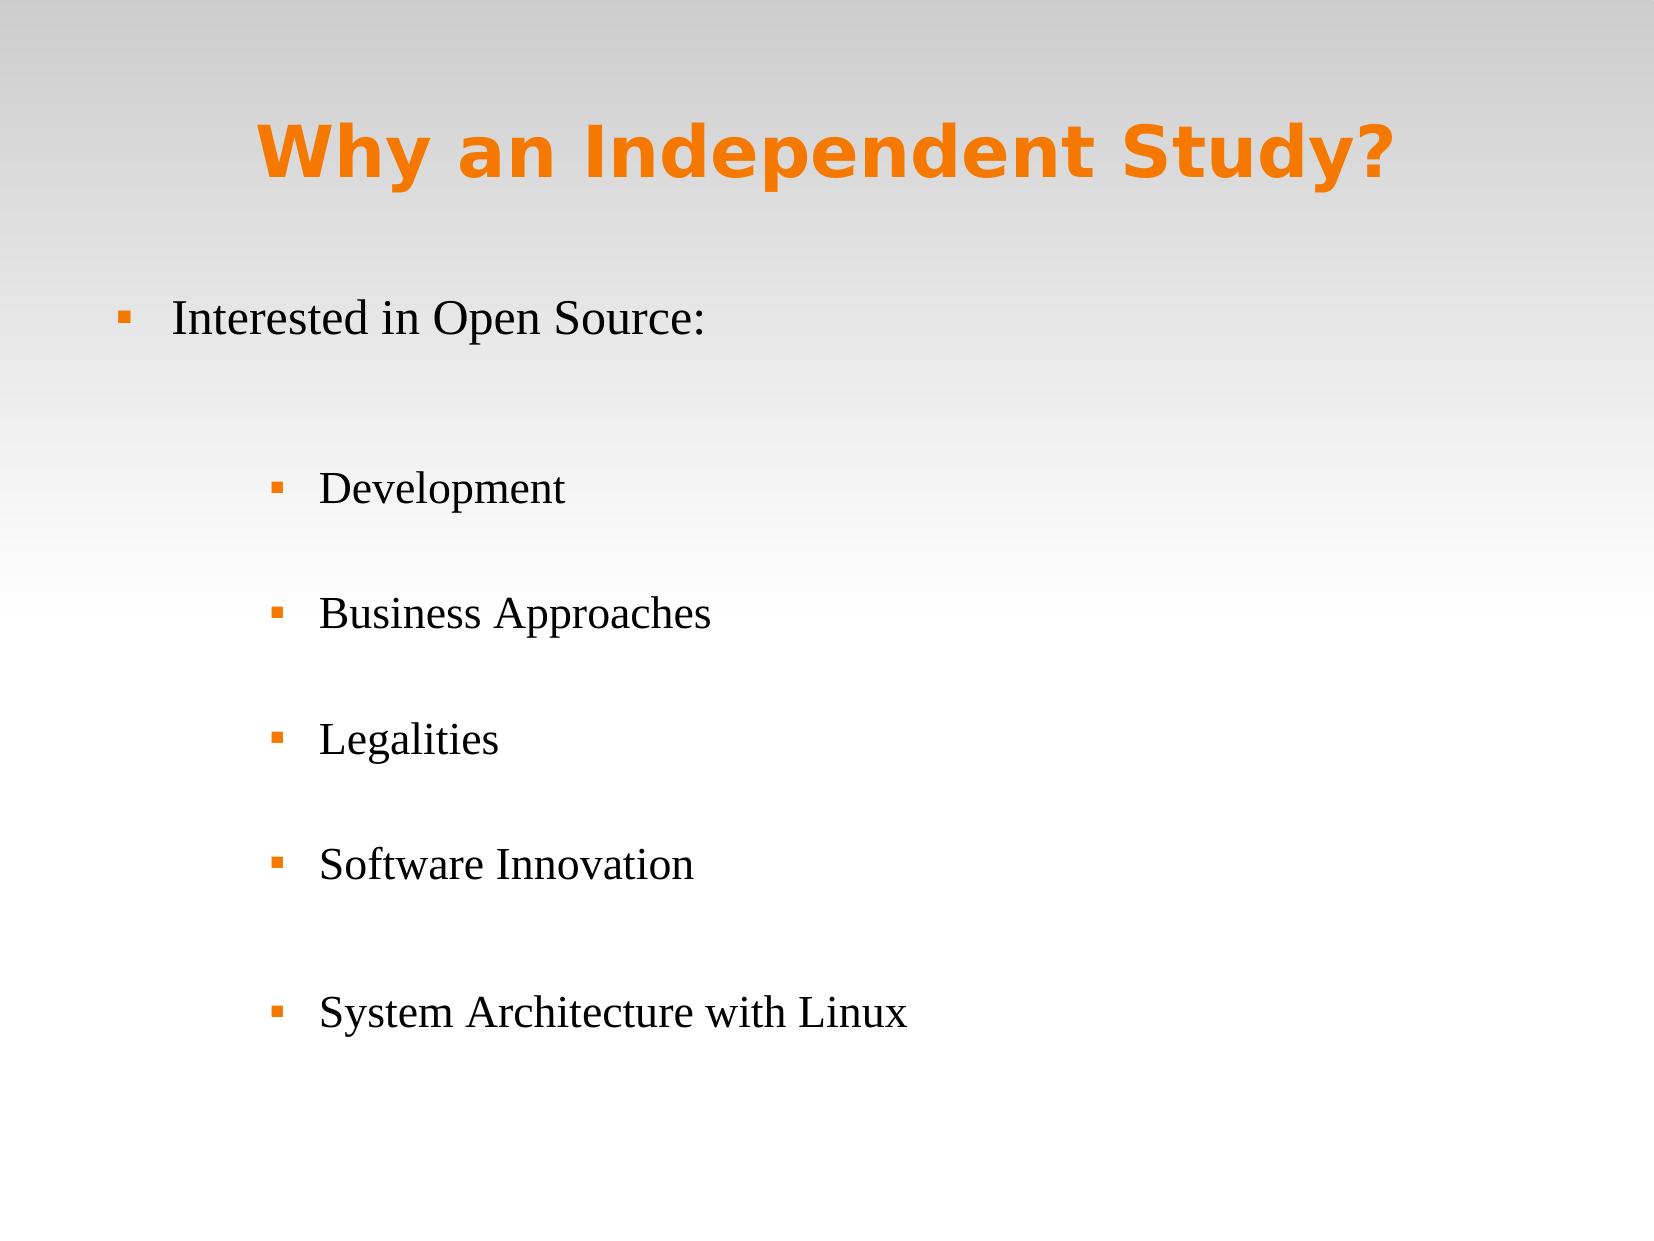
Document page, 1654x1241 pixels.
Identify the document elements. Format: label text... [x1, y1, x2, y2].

list Interested in Open Source: Development Business Approaches Legalities Software Innovation System Architecture with Linux [82, 290, 1571, 1109]
title Why an Independent Study? [82, 49, 1571, 257]
